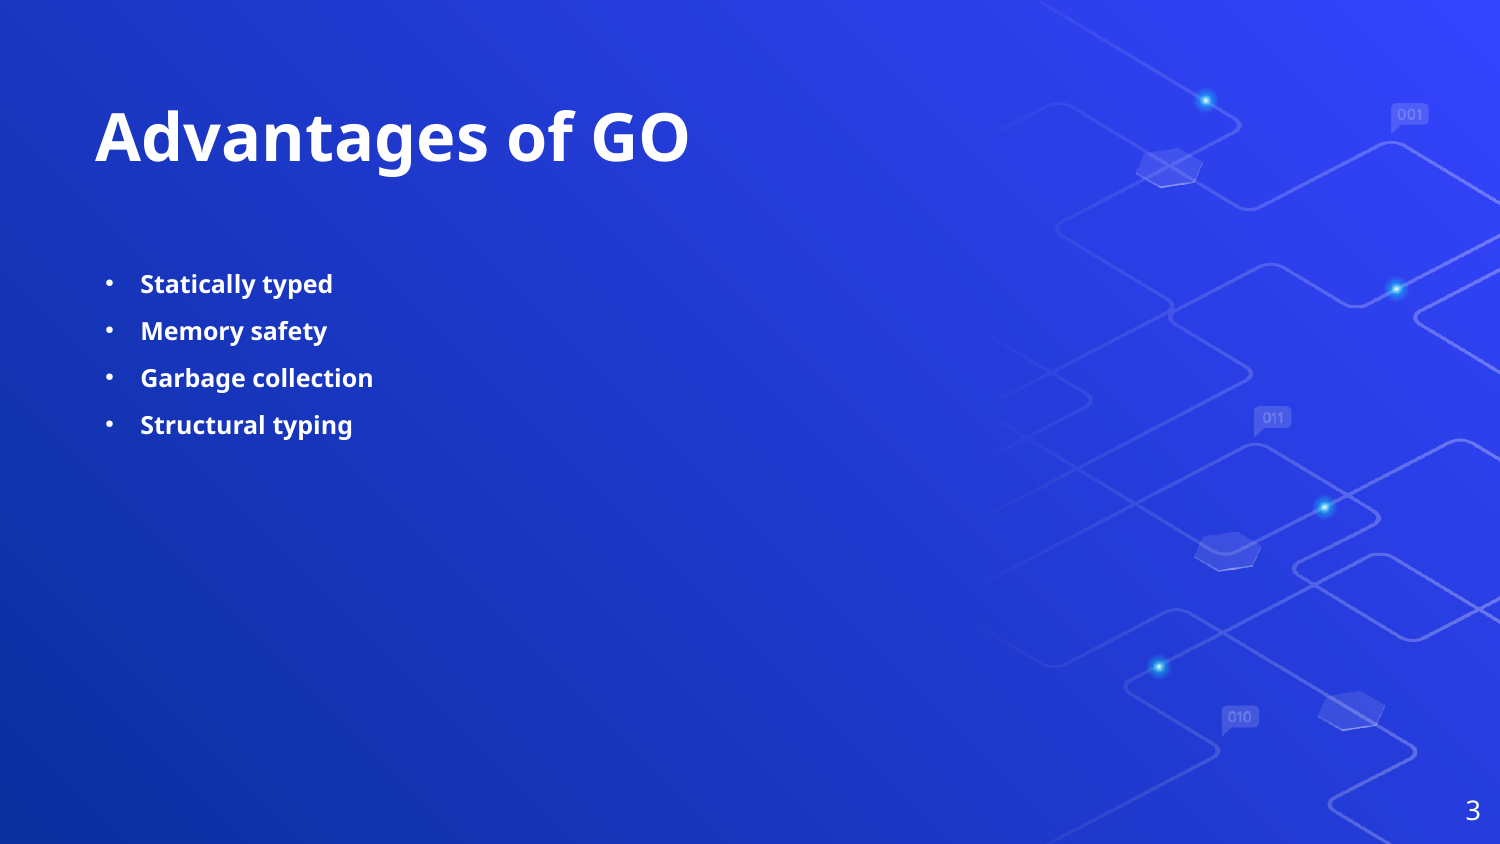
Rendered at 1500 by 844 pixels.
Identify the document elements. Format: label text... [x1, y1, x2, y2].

slide_number 4 [1391, 779, 1482, 844]
list Statically typed Memory safety Garbage collection Structural typing [105, 221, 1082, 740]
title Advantages of GO [95, 33, 1082, 175]
picture [0, 0, 1500, 844]
